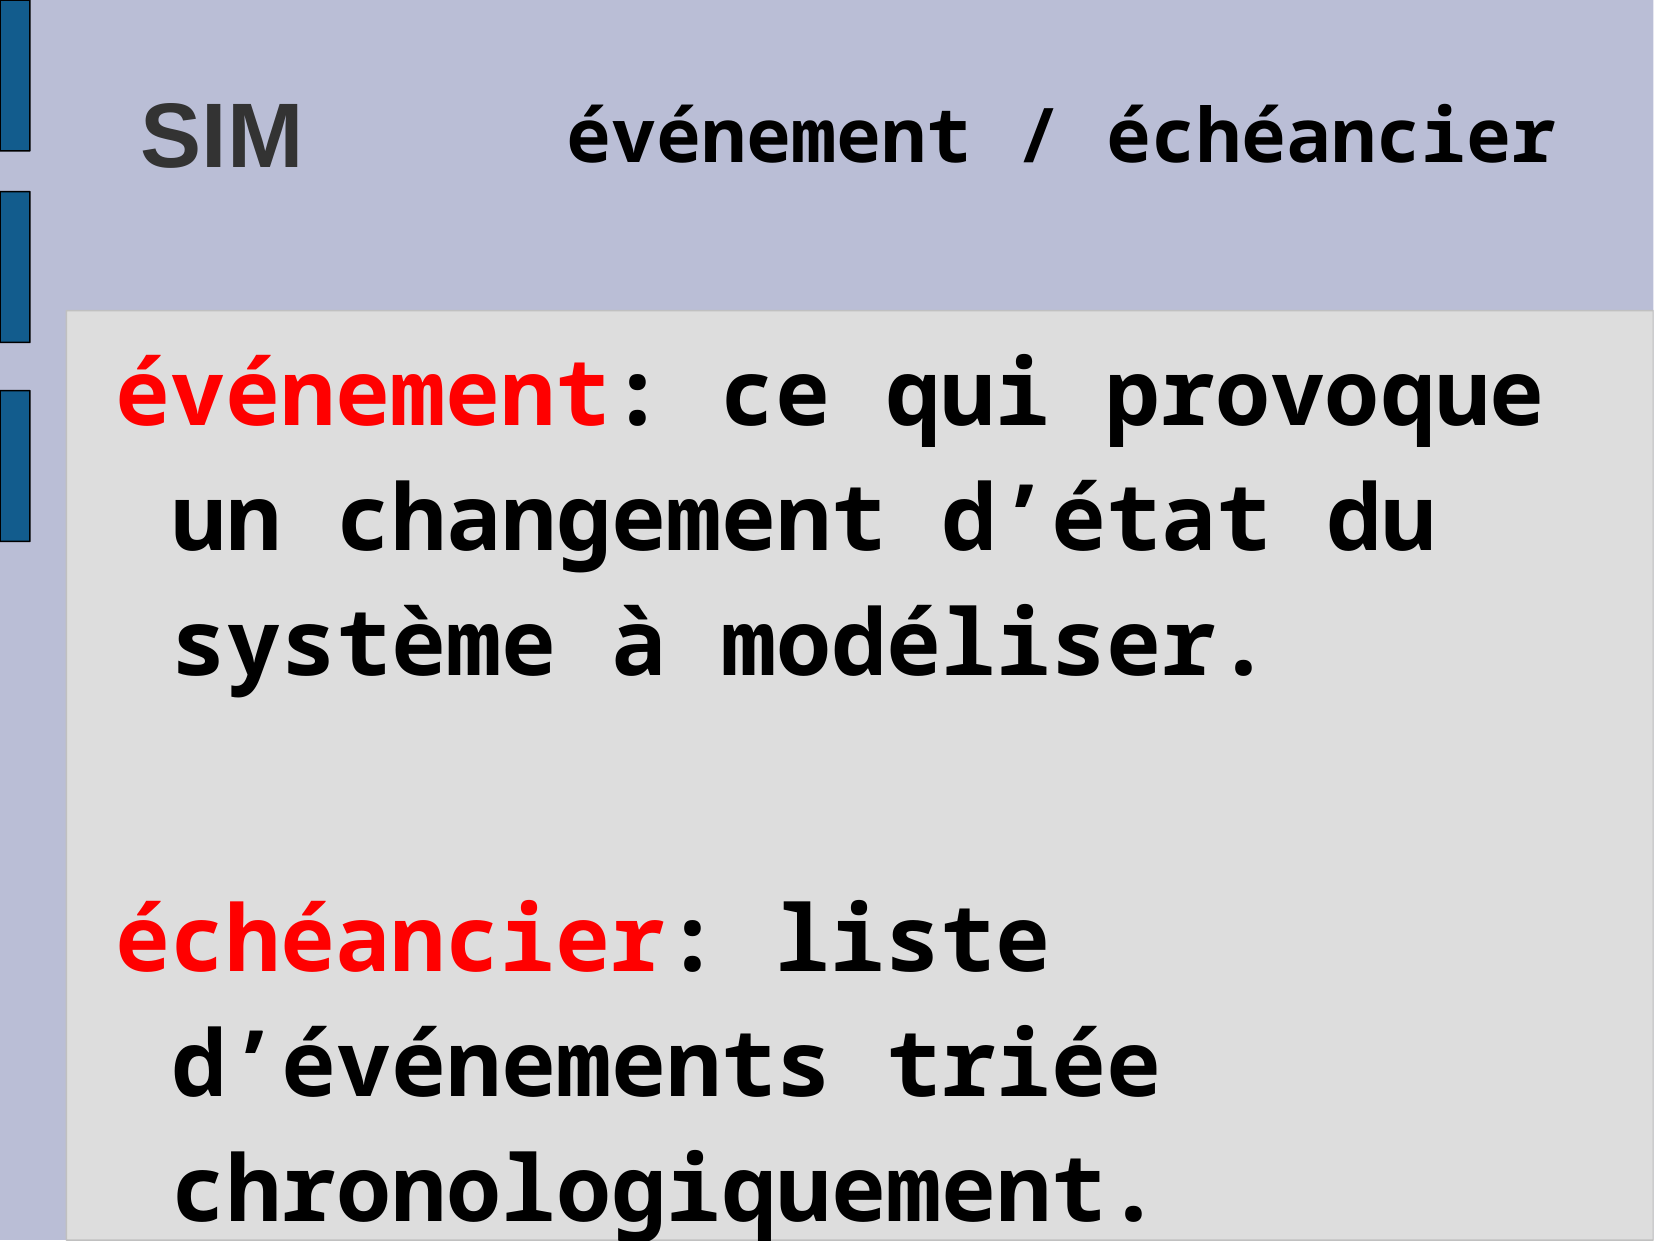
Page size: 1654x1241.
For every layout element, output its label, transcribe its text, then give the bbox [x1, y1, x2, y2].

text_box événement: ce qui provoque un changement d’état du système à modéliser. échéancier: liste d’événements triée chronologiquement. [115, 327, 1612, 1216]
title SIM [74, 51, 371, 223]
text_box événement / échéancier [566, 82, 1563, 181]
